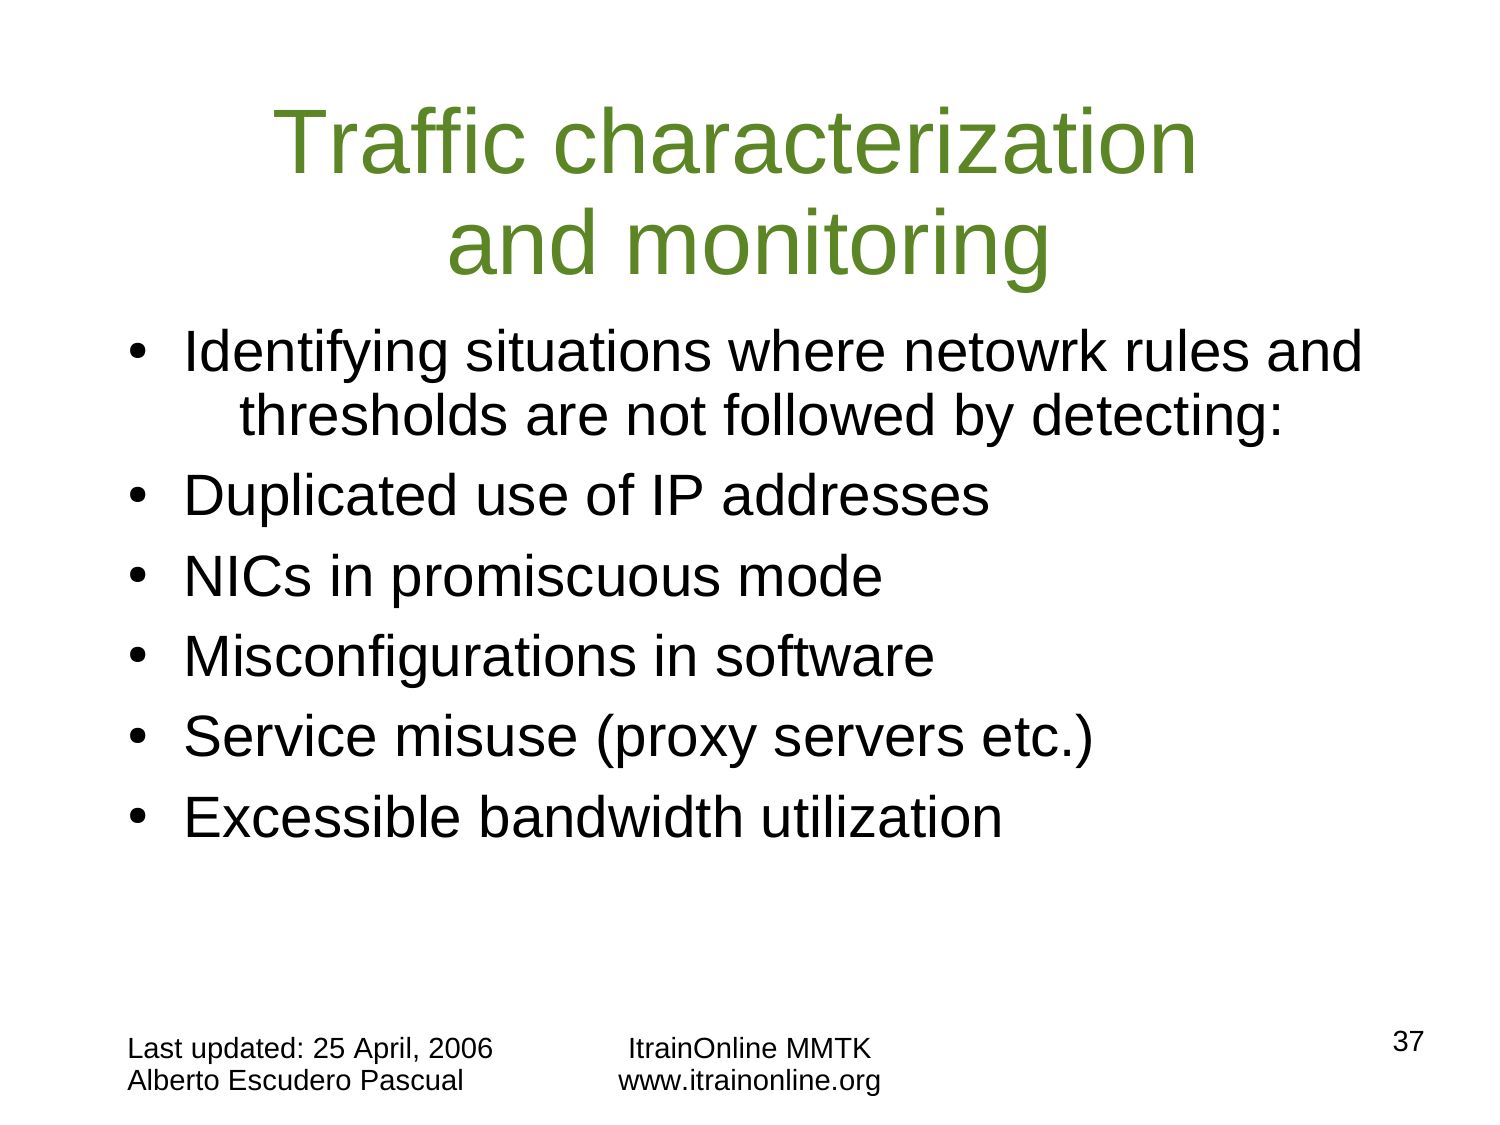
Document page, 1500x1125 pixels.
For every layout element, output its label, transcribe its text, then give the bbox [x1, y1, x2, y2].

text_box Identifying situations where netowrk rules and thresholds are not followed by detecting: Duplicated use of IP addresses NICs in promiscuous mode Misconfigurations in software Service misuse (proxy servers etc.) Excessible bandwidth utilization [112, 315, 1388, 967]
text_box Traffic characterization and monitoring [112, 73, 1388, 315]
